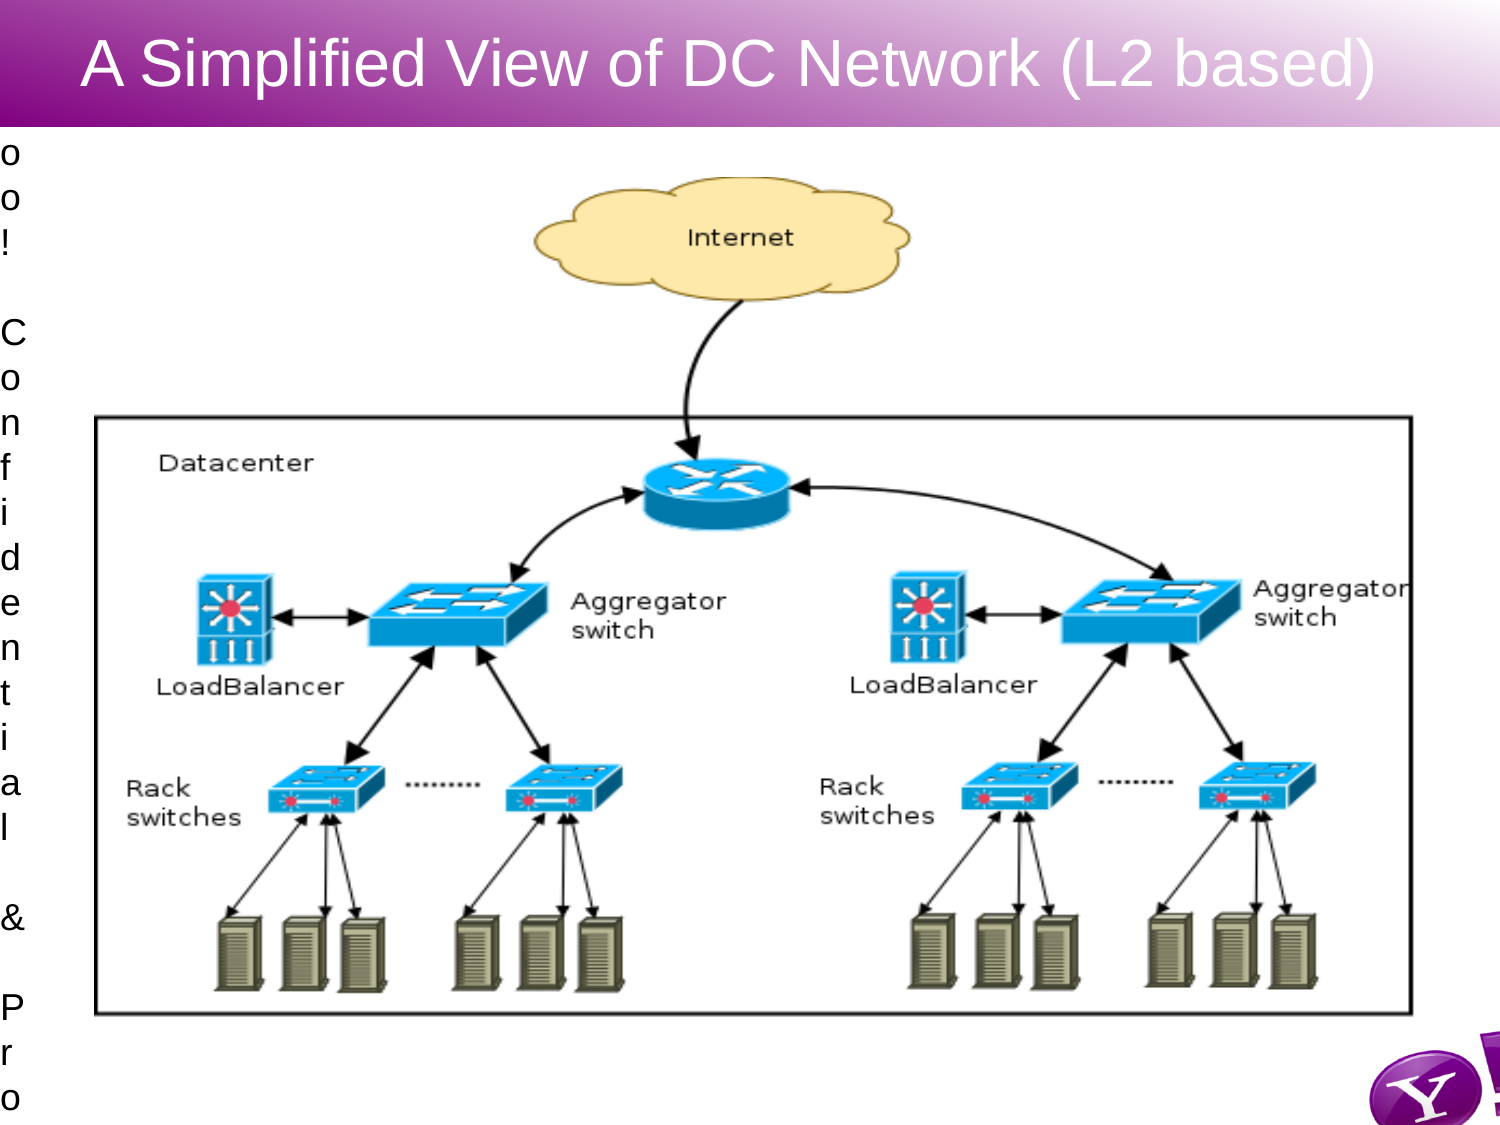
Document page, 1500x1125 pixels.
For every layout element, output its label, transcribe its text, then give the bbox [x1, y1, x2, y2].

picture [94, 177, 1500, 1125]
title A Simplified View of DC Network (L2 based) [0, 0, 1500, 127]
